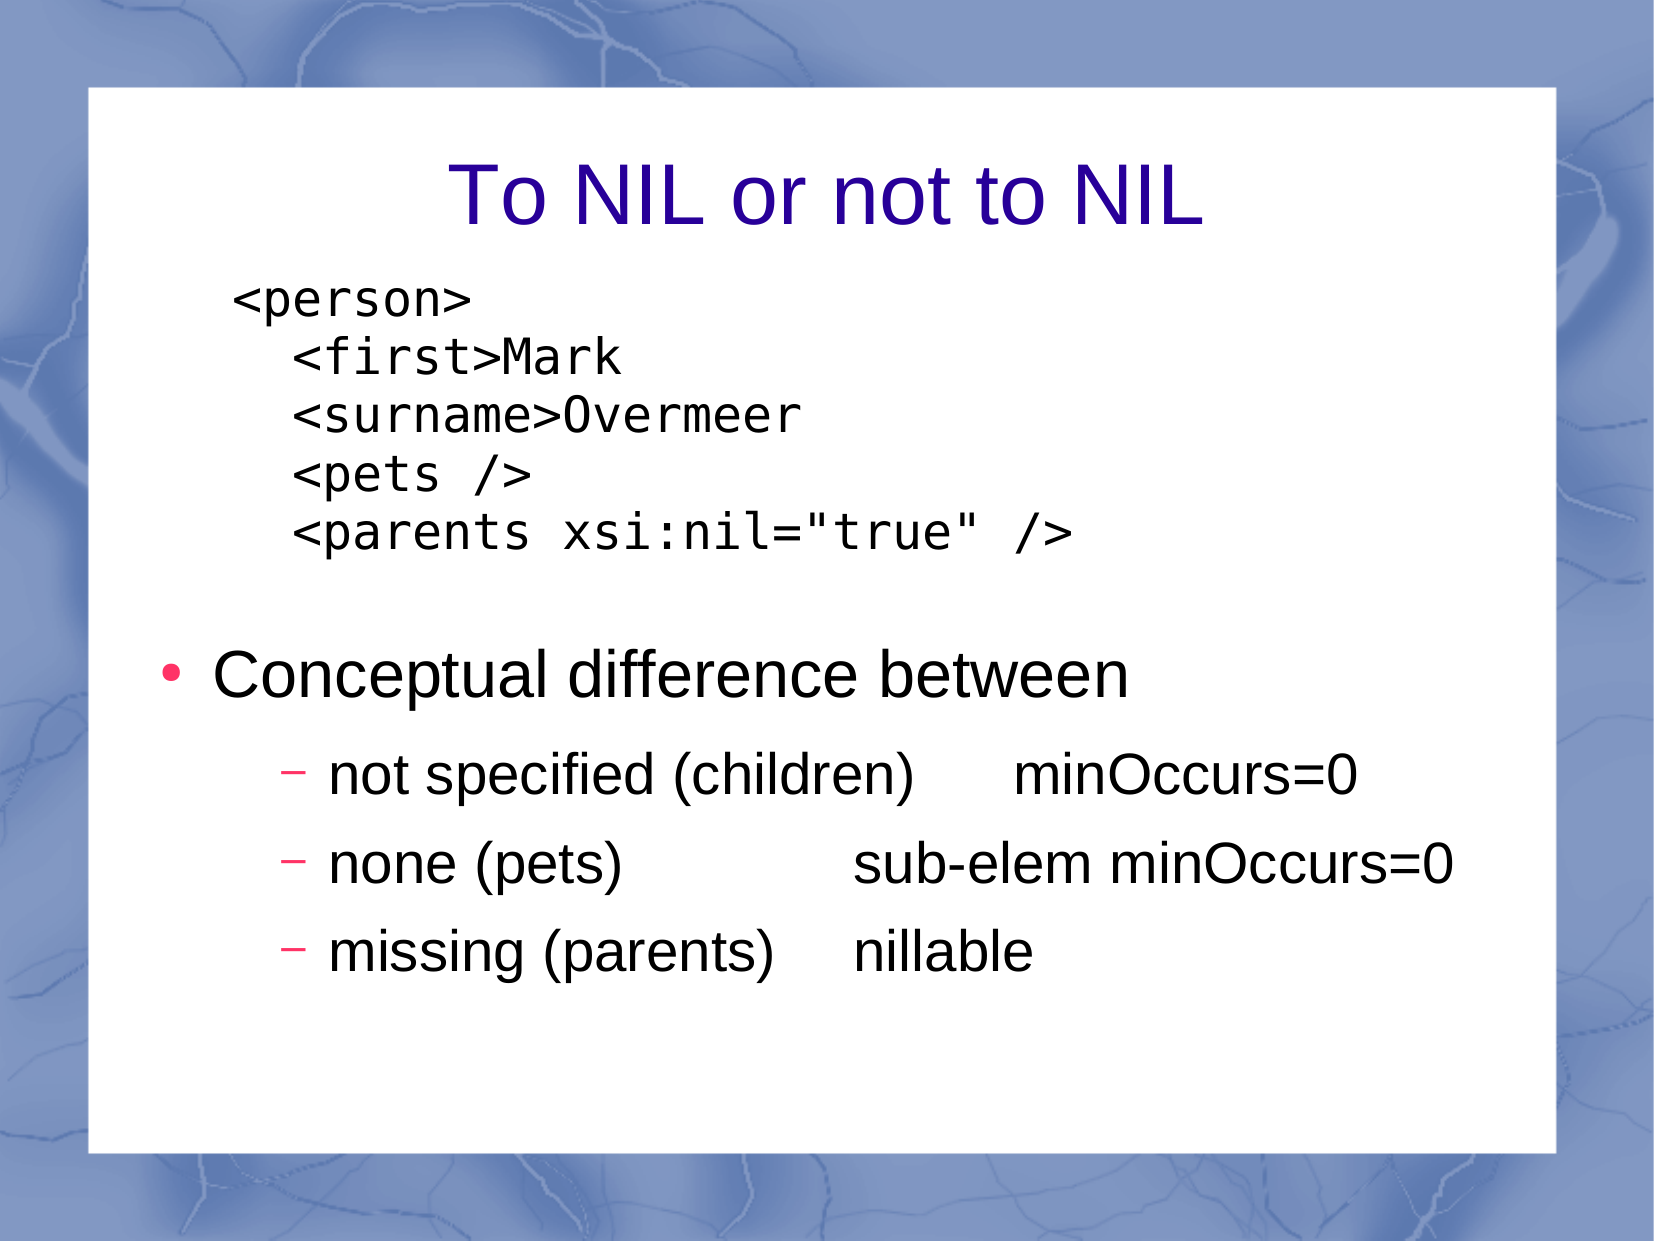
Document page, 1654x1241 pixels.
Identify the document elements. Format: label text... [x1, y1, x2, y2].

picture [0, 0, 1654, 1241]
list Conceptual difference between not specified (children) minOccurs=0 none (pets) sub-elem minOccurs=0 missing (parents) nillable [141, 637, 1501, 1126]
text_box <person> <first>Mark <surname>Overmeer <pets /> <parents xsi:nil="true" /> [217, 262, 1388, 569]
title To NIL or not to NIL [118, 90, 1536, 298]
